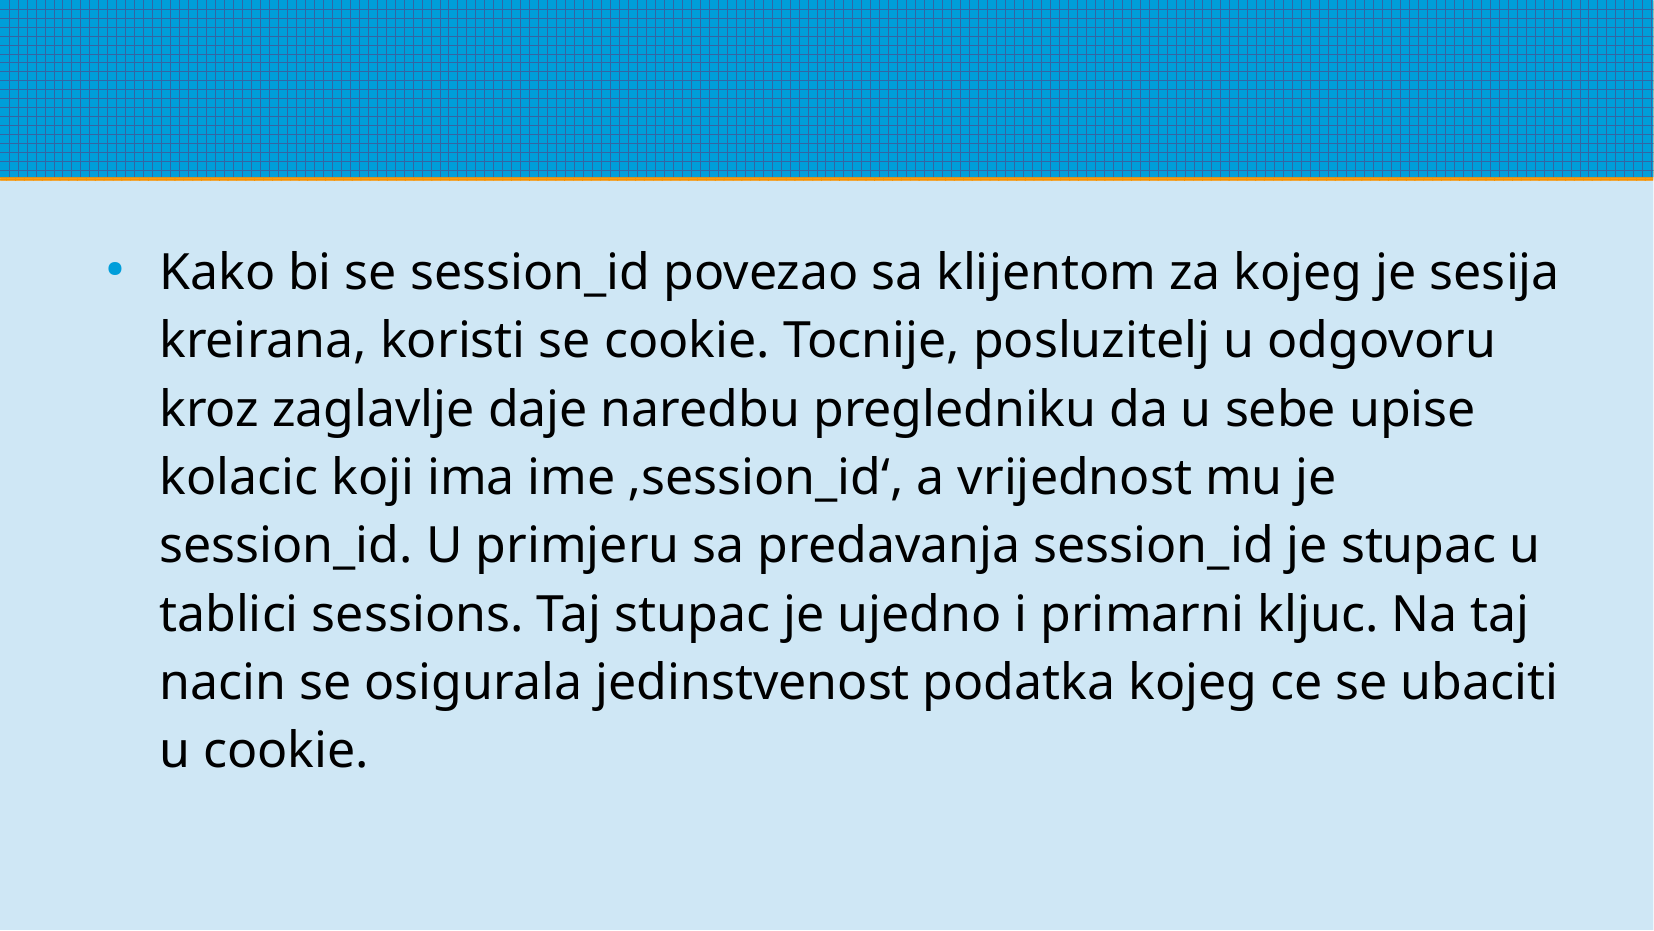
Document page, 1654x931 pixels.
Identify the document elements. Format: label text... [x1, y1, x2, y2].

list Kako bi se session_id povezao sa klijentom za kojeg je sesija kreirana, koristi se cookie. Tocnije, posluzitelj u odgovoru kroz zaglavlje daje naredbu pregledniku da u sebe upise kolacic koji ima ime ‚session_id‘, a vrijednost mu je session_id. U primjeru sa predavanja session_id je stupac u tablici sessions. Taj stupac je ujedno i primarni kljuc. Na taj nacin se osigurala jedinstvenost podatka kojeg ce se ubaciti u cookie. [88, 236, 1565, 813]
